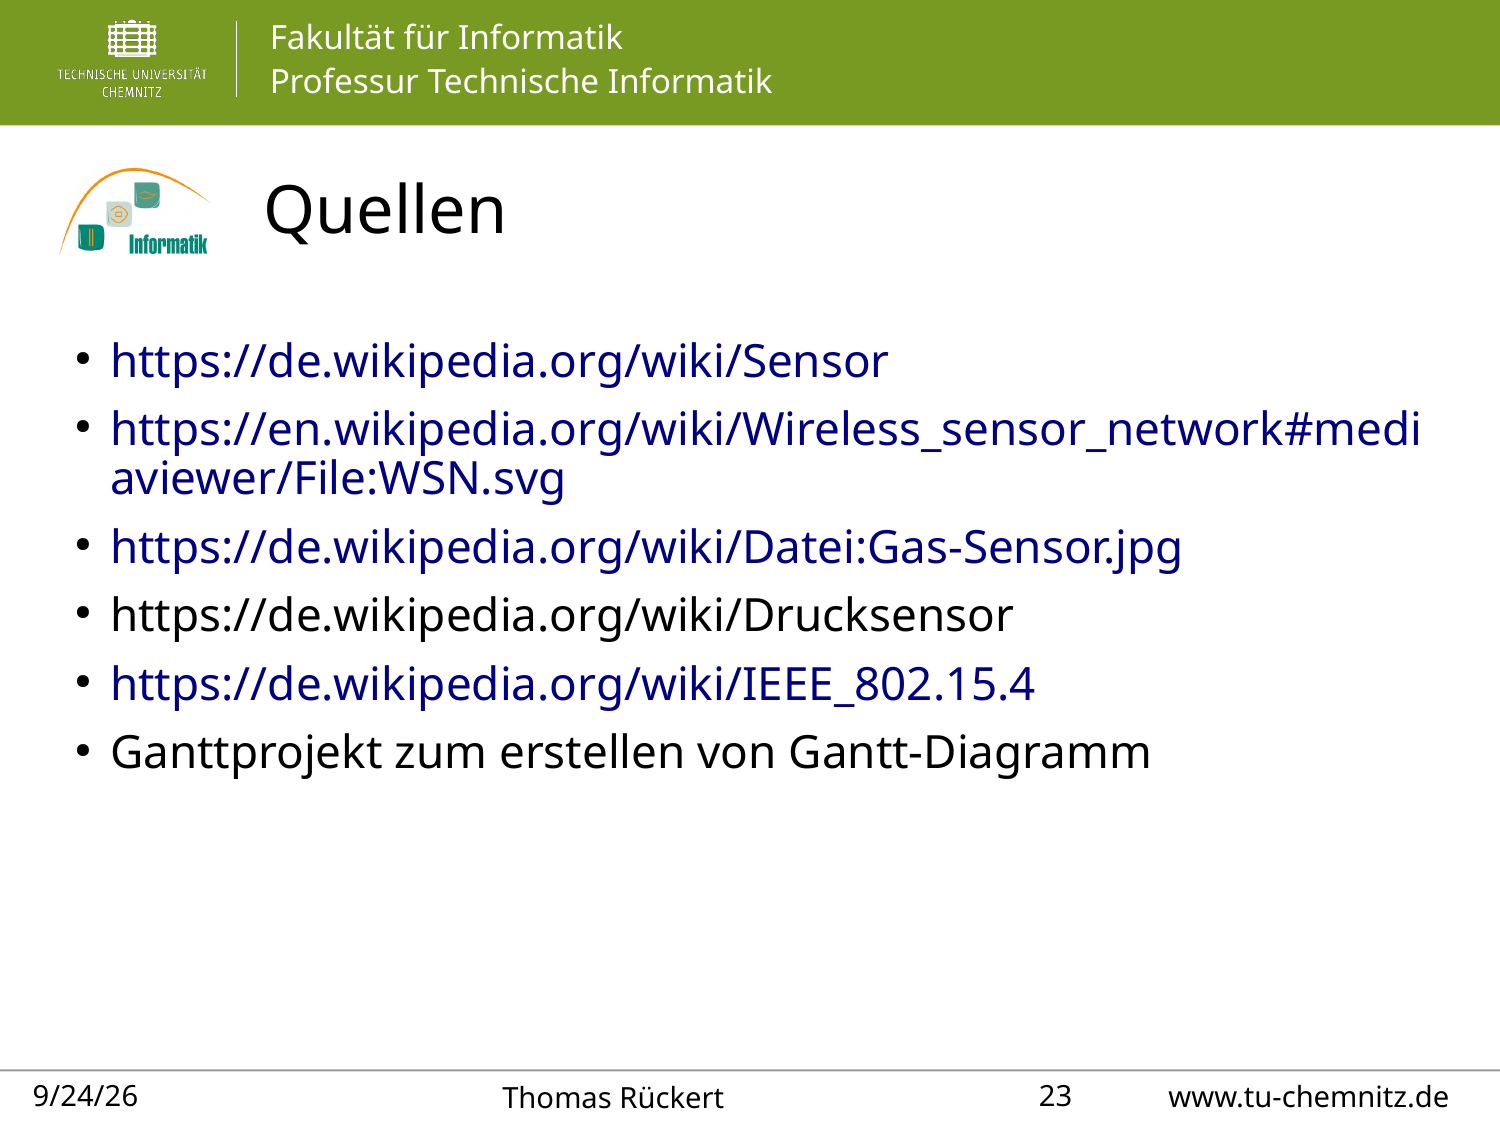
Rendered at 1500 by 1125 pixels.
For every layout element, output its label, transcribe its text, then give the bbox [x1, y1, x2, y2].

text_box https://de.wikipedia.org/wiki/Sensor https://en.wikipedia.org/wiki/Wireless_sensor_network#mediaviewer/File:WSN.svg https://de.wikipedia.org/wiki/Datei:Gas-Sensor.jpg https://de.wikipedia.org/wiki/Drucksensor https://de.wikipedia.org/wiki/IEEE_802.15.4 Ganttprojekt zum erstellen von Gantt-Diagramm [60, 252, 1459, 1099]
footer Thomas Rückert [360, 1099, 750, 1125]
picture [25, 0, 239, 130]
picture [59, 168, 212, 256]
slide_number <number> [750, 1099, 1088, 1125]
slide_number 4/9/15 [17, 1069, 356, 1125]
title Quellen [248, 159, 1459, 252]
